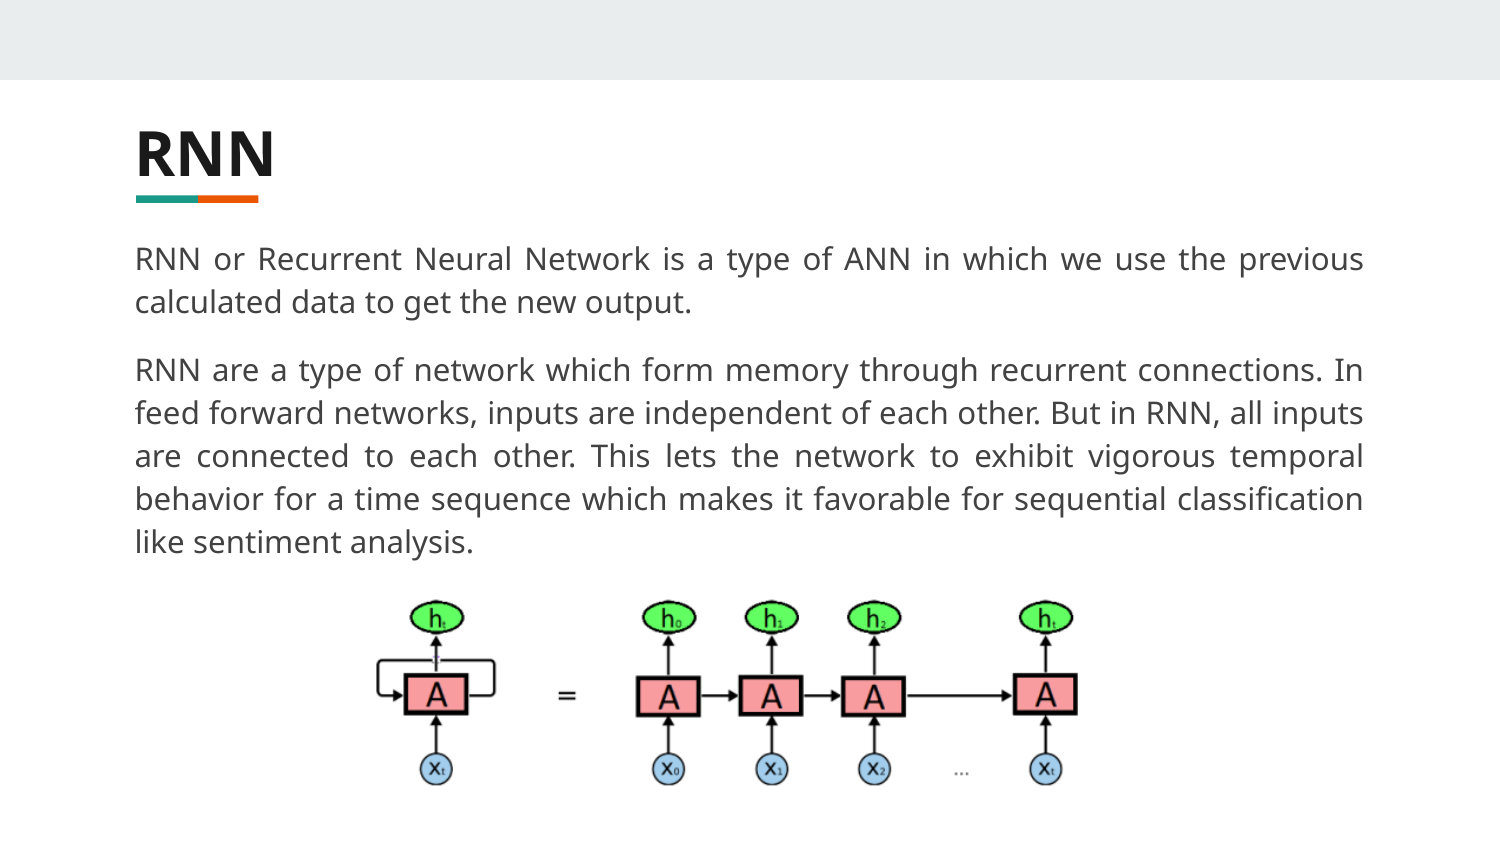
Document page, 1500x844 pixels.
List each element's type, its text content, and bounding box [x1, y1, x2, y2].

title RNN [119, 98, 1381, 187]
picture [300, 576, 1138, 815]
list RNN or Recurrent Neural Network is a type of ANN in which we use the previous calculated data to get the new output. RNN are a type of network which form memory through recurrent connections. In feed forward networks, inputs are independent of each other. But in RNN, all inputs are connected to each other. This lets the network to exhibit vigorous temporal behavior for a time sequence which makes it favorable for sequential classification like sentiment analysis. [119, 218, 1381, 590]
